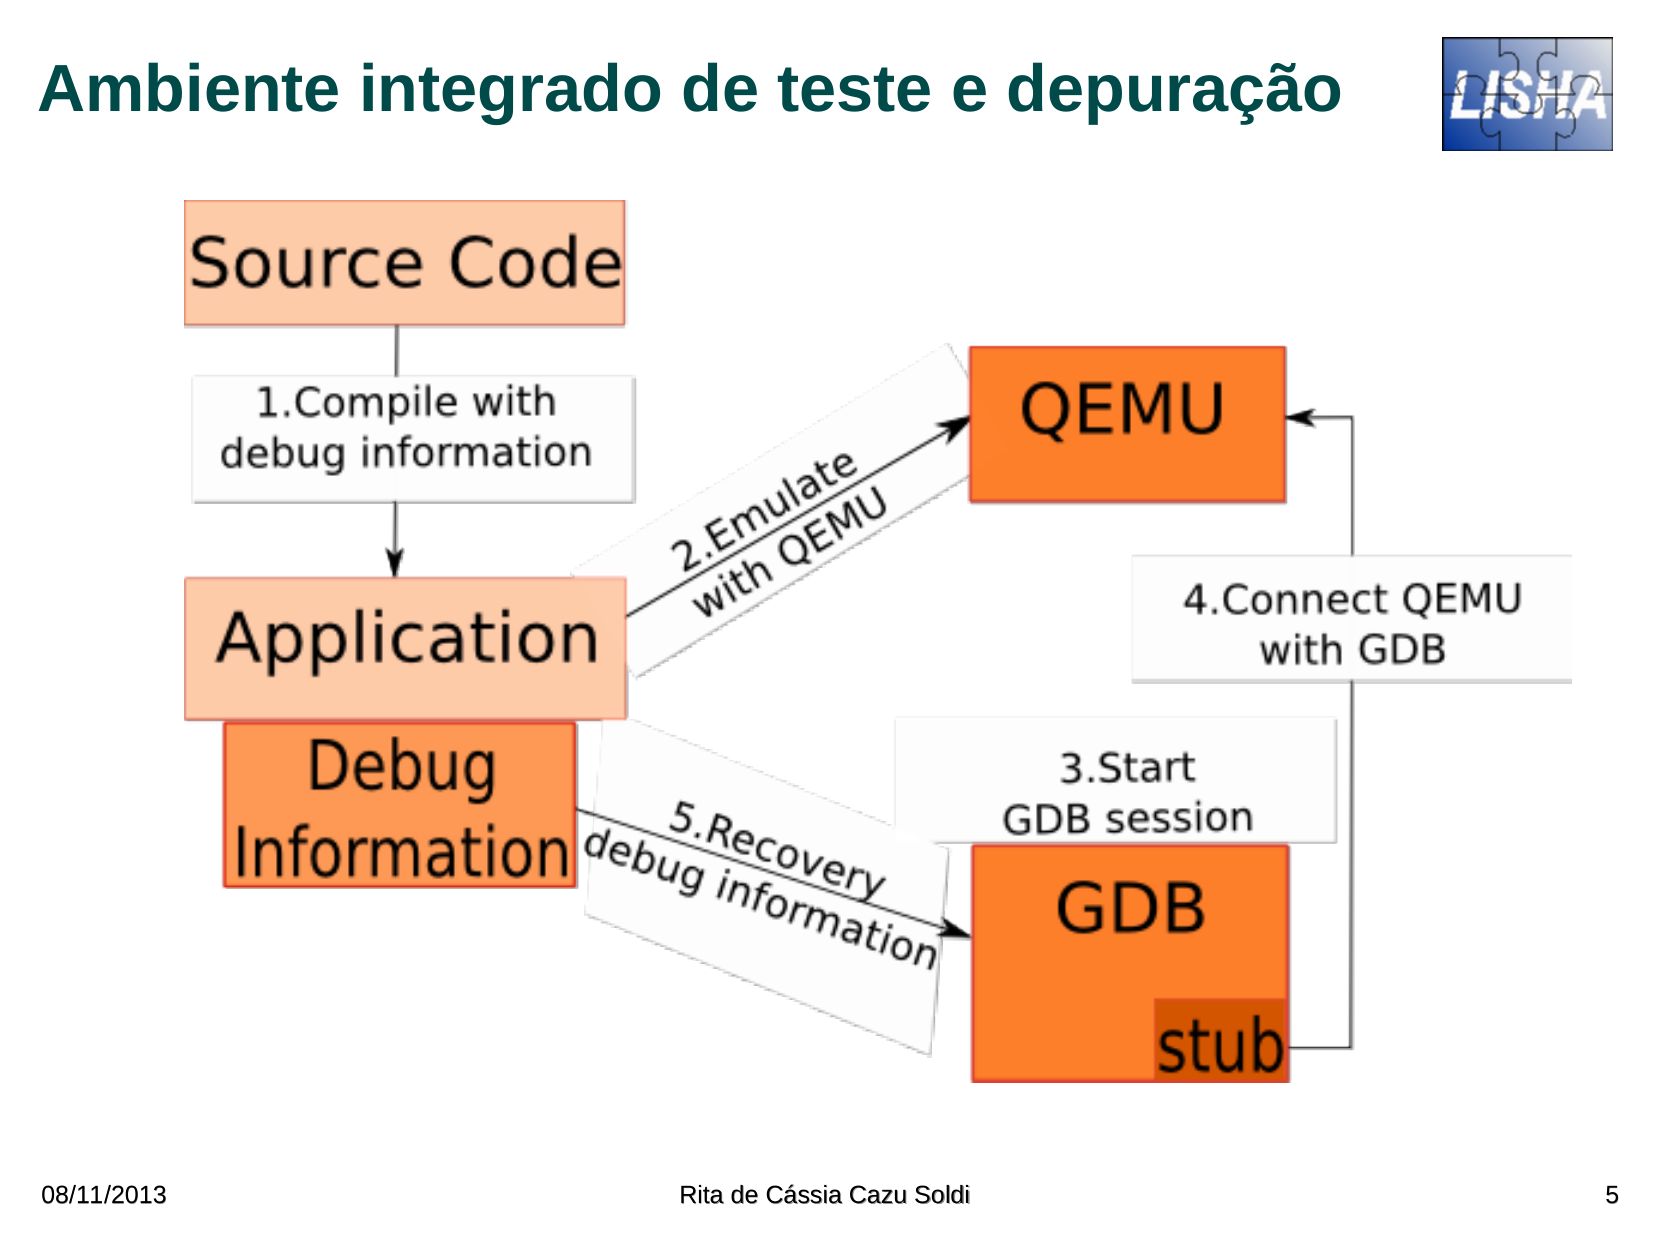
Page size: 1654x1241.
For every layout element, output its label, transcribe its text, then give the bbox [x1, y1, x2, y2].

title Ambiente integrado de teste e depuração [37, 37, 1426, 150]
picture [1442, 37, 1613, 151]
picture [184, 200, 1572, 1083]
